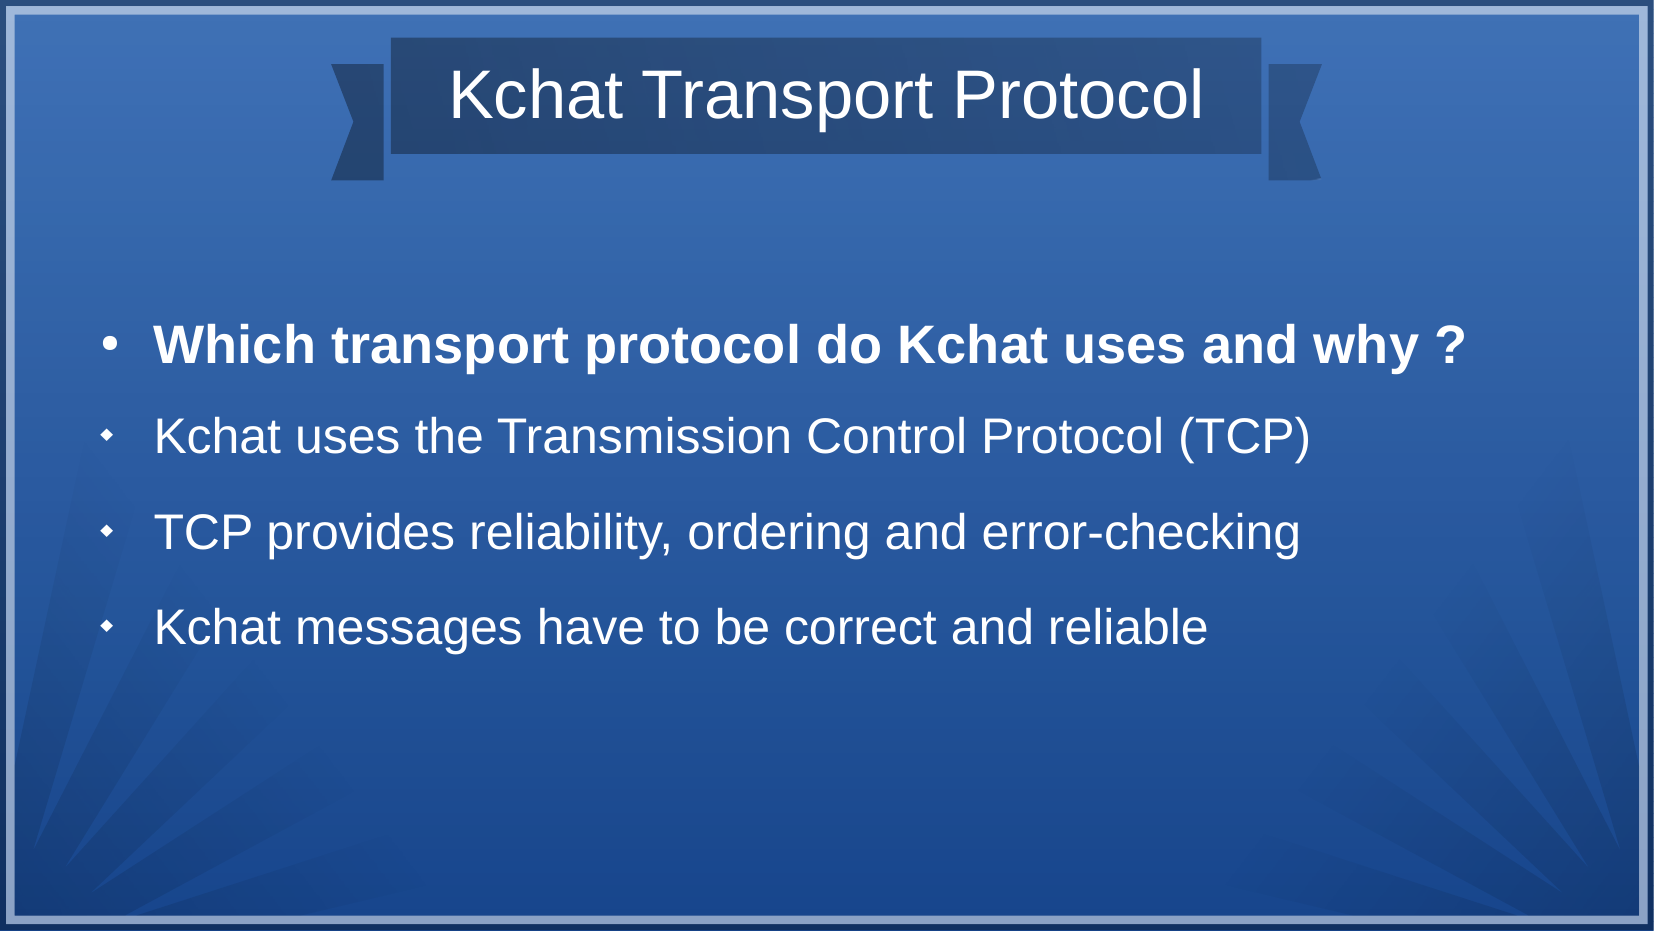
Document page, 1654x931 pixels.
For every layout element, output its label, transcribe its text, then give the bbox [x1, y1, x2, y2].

title Kchat Transport Protocol [389, 35, 1264, 154]
list Which transport protocol do Kchat uses and why ? Kchat uses the Transmission Control Protocol (TCP) TCP provides reliability, ordering and error-checking Kchat messages have to be correct and reliable [82, 224, 1571, 848]
